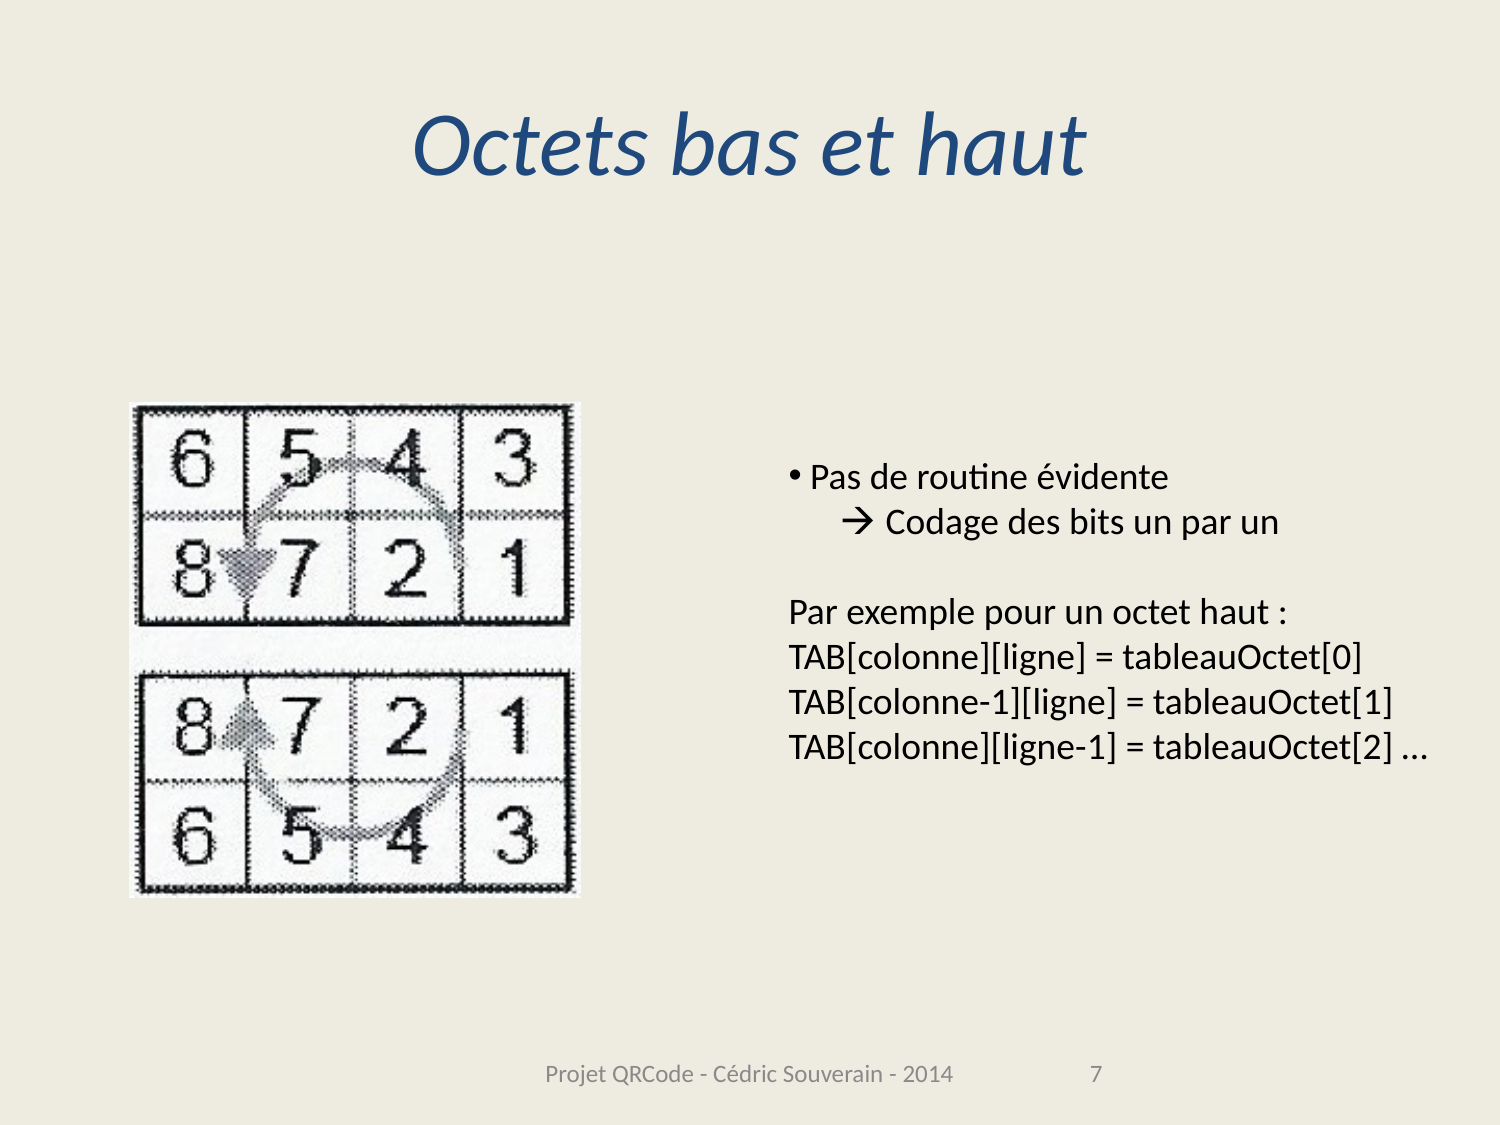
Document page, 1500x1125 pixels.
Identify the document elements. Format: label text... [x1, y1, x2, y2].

text_box Pas de routine évidente  Codage des bits un par un Par exemple pour un octet haut : TAB[colonne][ligne] = tableauOctet[0] TAB[colonne-1][ligne] = tableauOctet[1] TAB[colonne][ligne-1] = tableauOctet[2] … [773, 444, 1468, 865]
title Octets bas et haut [75, 45, 1426, 233]
text_box <number> [1074, 1042, 1426, 1103]
text_box Projet QRCode - Cédric Souverain - 2014 [512, 1042, 988, 1103]
picture [129, 402, 581, 898]
